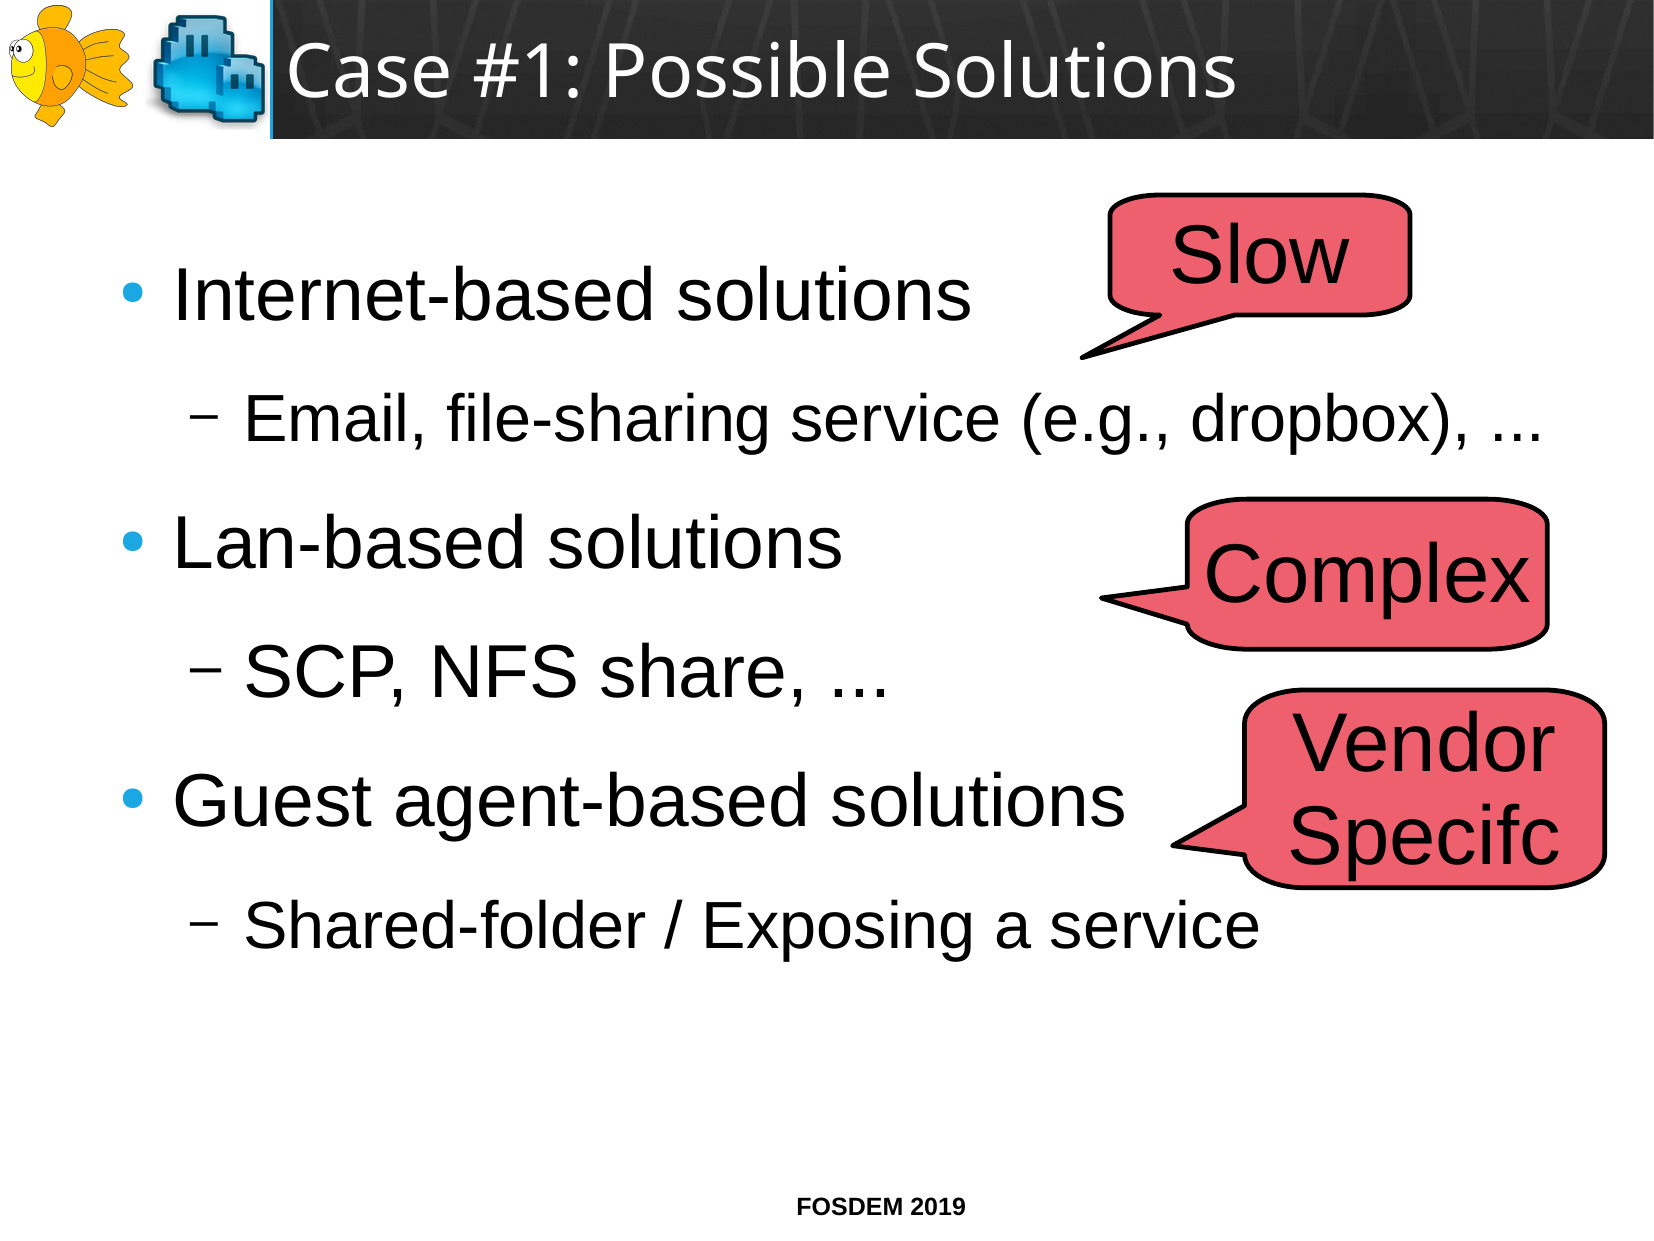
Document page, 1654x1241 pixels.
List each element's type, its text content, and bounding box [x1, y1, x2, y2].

title Case #1: Possible Solutions [285, 11, 1653, 126]
picture [9, 5, 133, 127]
picture [145, 0, 1654, 139]
text_box Vendor Specifc [1172, 690, 1605, 888]
text_box Complex [1101, 499, 1548, 650]
text_box Slow [1082, 195, 1411, 358]
text_box Internet-based solutions Email, file-sharing service (e.g., dropbox), ... Lan-based solutions SCP, NFS share, ... Guest agent-based solutions Shared-folder / Exposing a service [86, 244, 1606, 1126]
